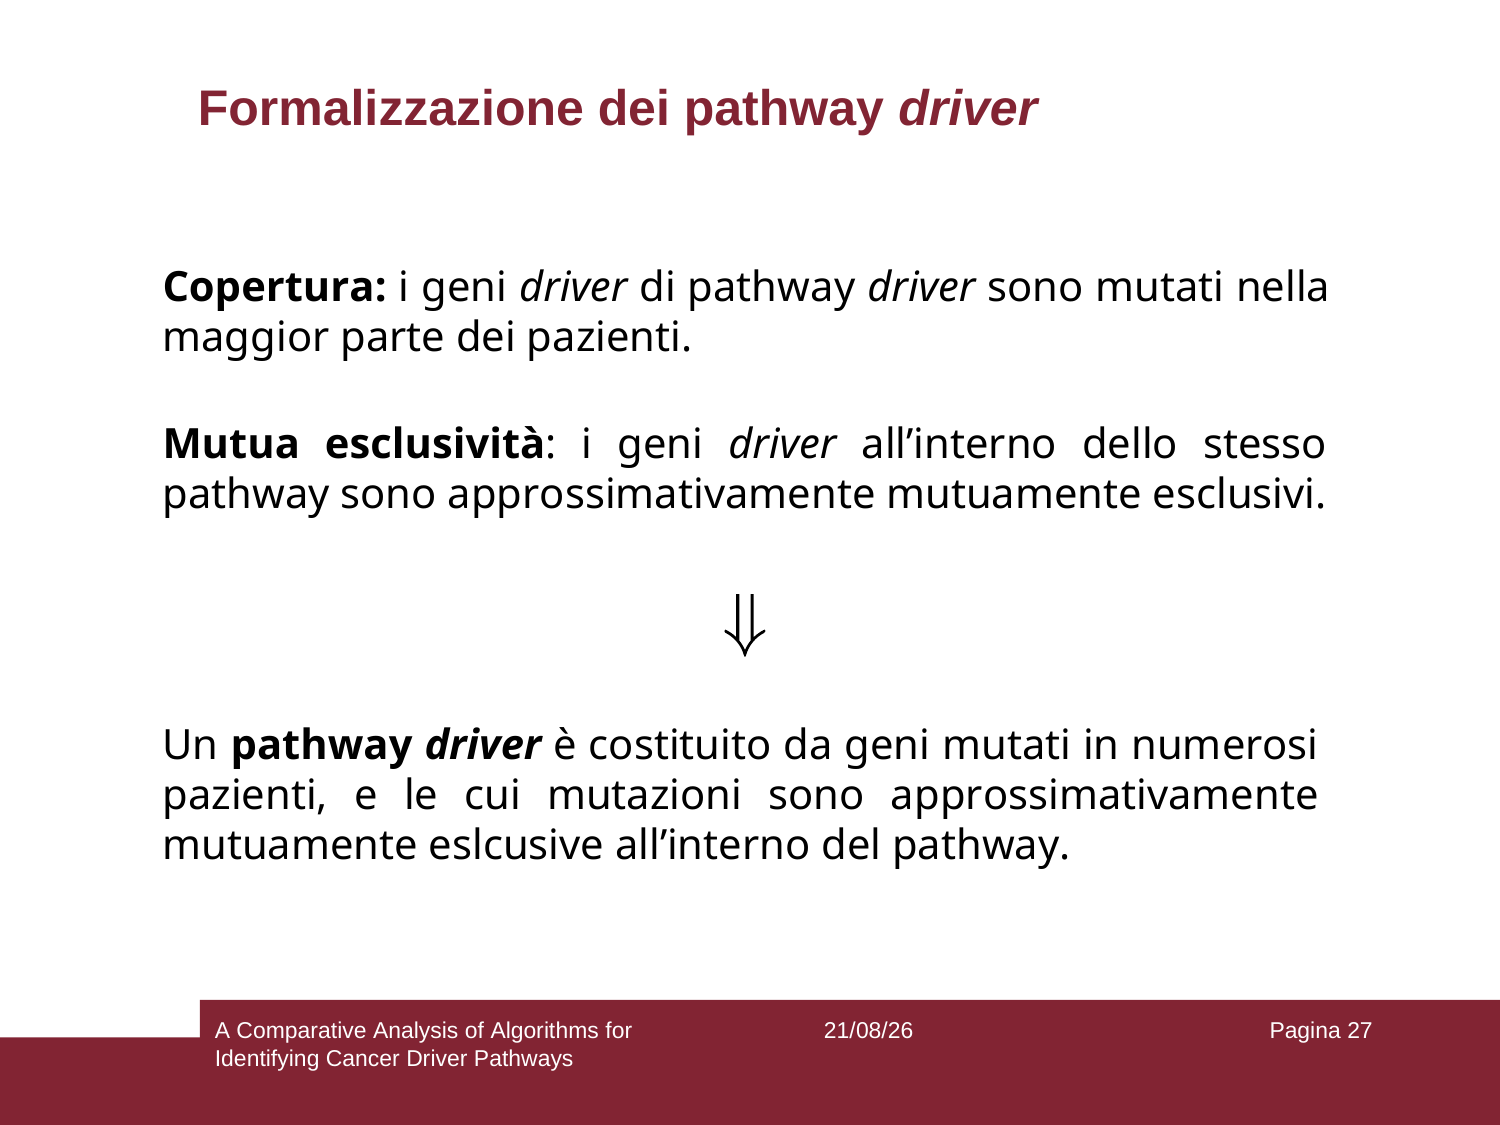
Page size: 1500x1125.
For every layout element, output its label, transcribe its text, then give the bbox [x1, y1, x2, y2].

text_box Copertura: i geni driver di pathway driver sono mutati nella maggior parte dei pazienti. [147, 252, 1361, 368]
picture [724, 594, 766, 657]
title Formalizzazione dei pathway driver [183, 67, 1400, 150]
text_box 22/10/24 [712, 1008, 1026, 1084]
text_box A Comparative Analysis of Algorithms for Identifying Cancer Driver Pathways [199, 1008, 676, 1084]
text_box Pagina <number> [1074, 1008, 1388, 1084]
text_box Mutua esclusività: i geni driver all’interno dello stesso pathway sono approssimativamente mutuamente esclusivi. [147, 409, 1384, 575]
text_box Un pathway driver è costituito da geni mutati in numerosi pazienti, e le cui mutazioni sono approssimativamente mutuamente eslcusive all’interno del pathway. [147, 710, 1359, 926]
